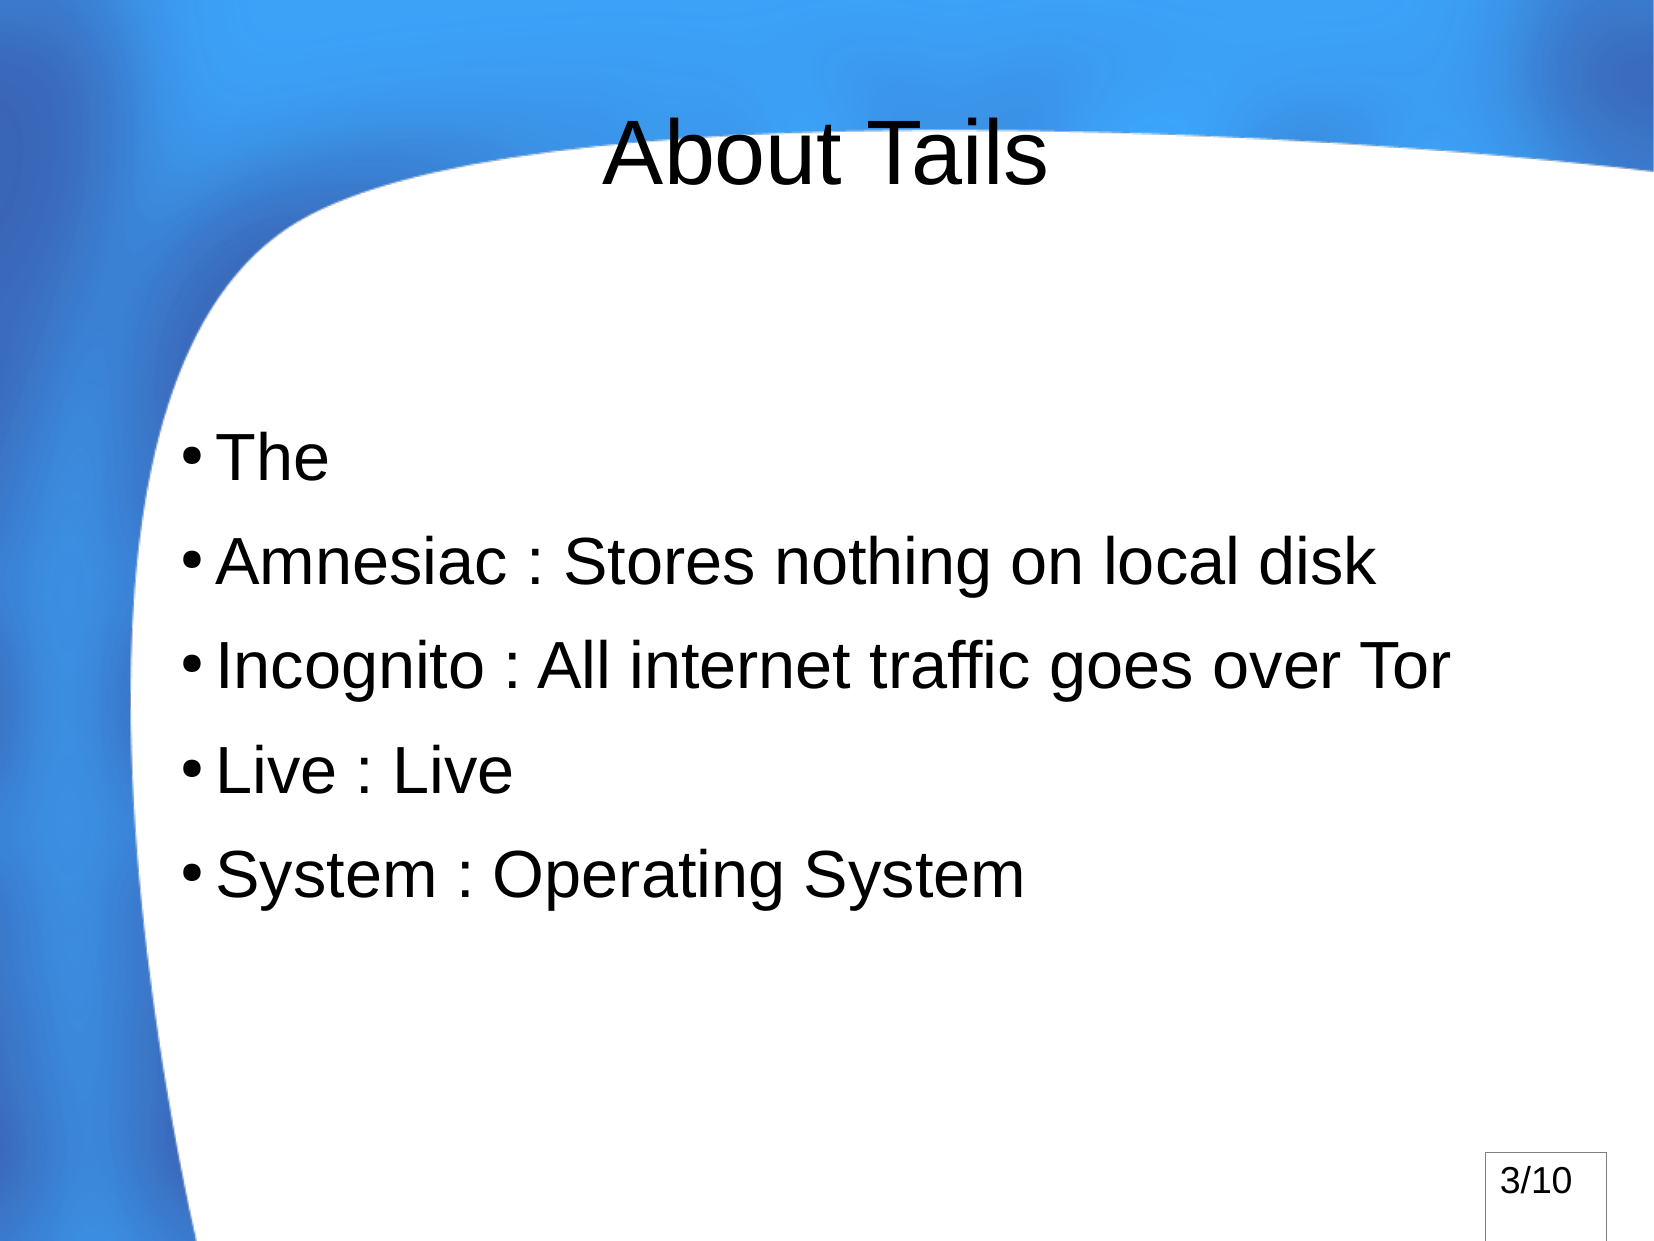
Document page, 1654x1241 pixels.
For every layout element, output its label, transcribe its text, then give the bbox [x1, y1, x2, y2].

title About Tails [82, 49, 1571, 257]
list The Amnesiac : Stores nothing on local disk Incognito : All internet traffic goes over Tor Live : Live System : Operating System [179, 420, 1636, 1140]
picture [0, 0, 1654, 1241]
text_box <number>/10 [1485, 1152, 1607, 1241]
